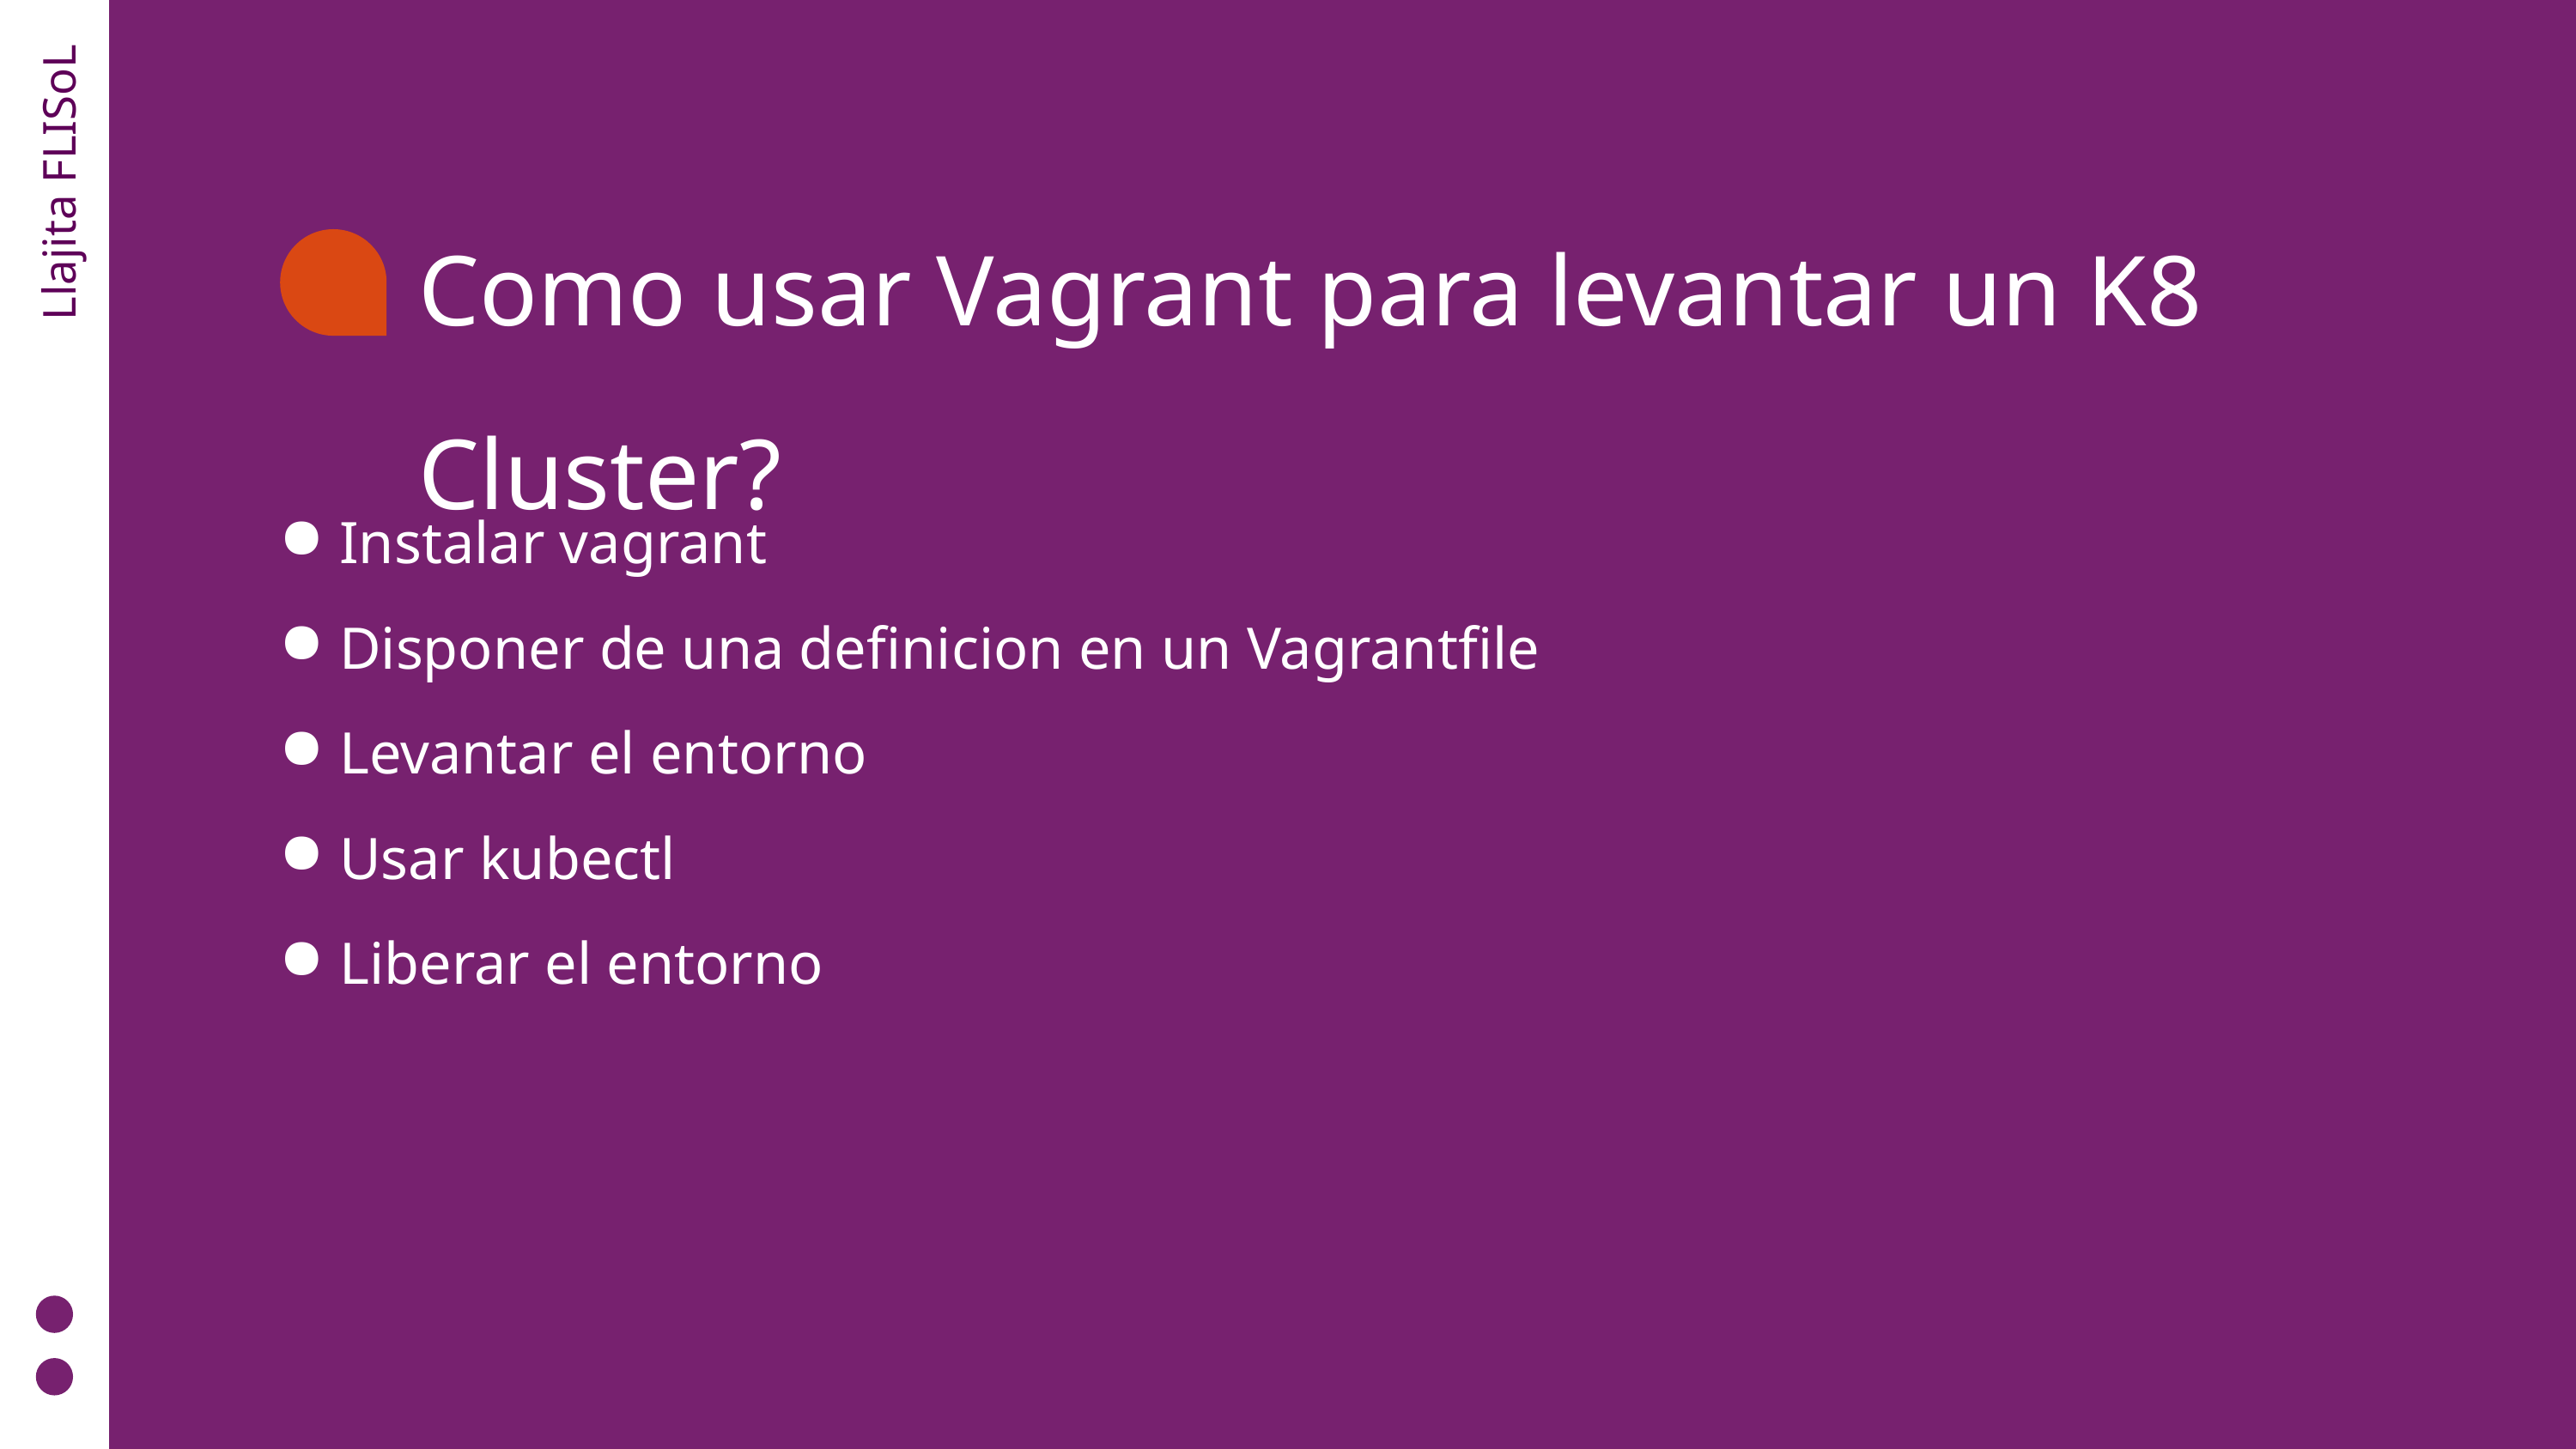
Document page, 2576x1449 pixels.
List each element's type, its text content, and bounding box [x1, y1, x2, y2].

text_box Llajita FLISoL [21, 9, 86, 321]
text_box Instalar vagrant Disponer de una definicion en un Vagrantfile Levantar el entorno Usar kubectl Liberar el entorno [278, 470, 1836, 1101]
text_box [280, 228, 387, 336]
text_box Como usar Vagrant para levantar un K8 Cluster? [418, 161, 2506, 530]
text_box [0, 0, 109, 1449]
